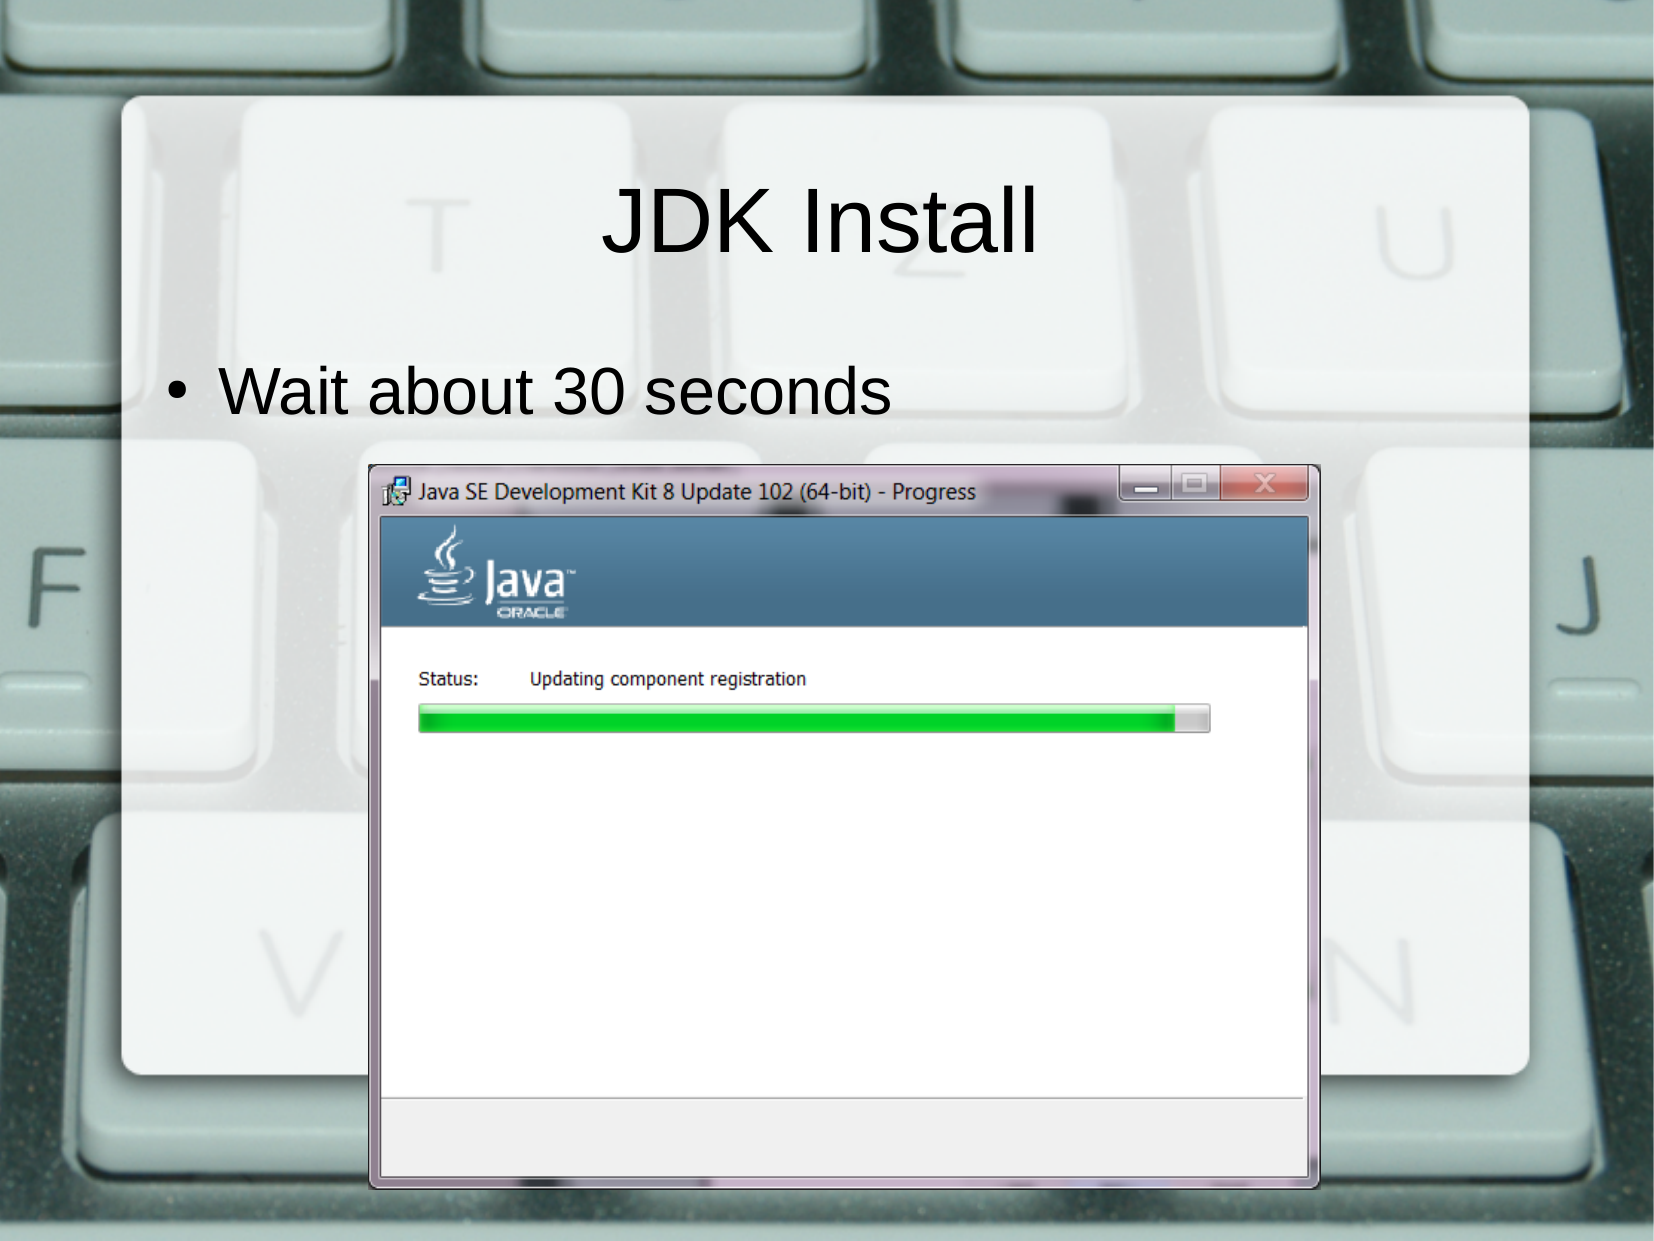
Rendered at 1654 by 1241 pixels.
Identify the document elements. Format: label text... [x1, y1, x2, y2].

list Wait about 30 seconds [147, 354, 1506, 1063]
picture [0, 0, 1654, 1241]
title JDK Install [135, 117, 1506, 325]
